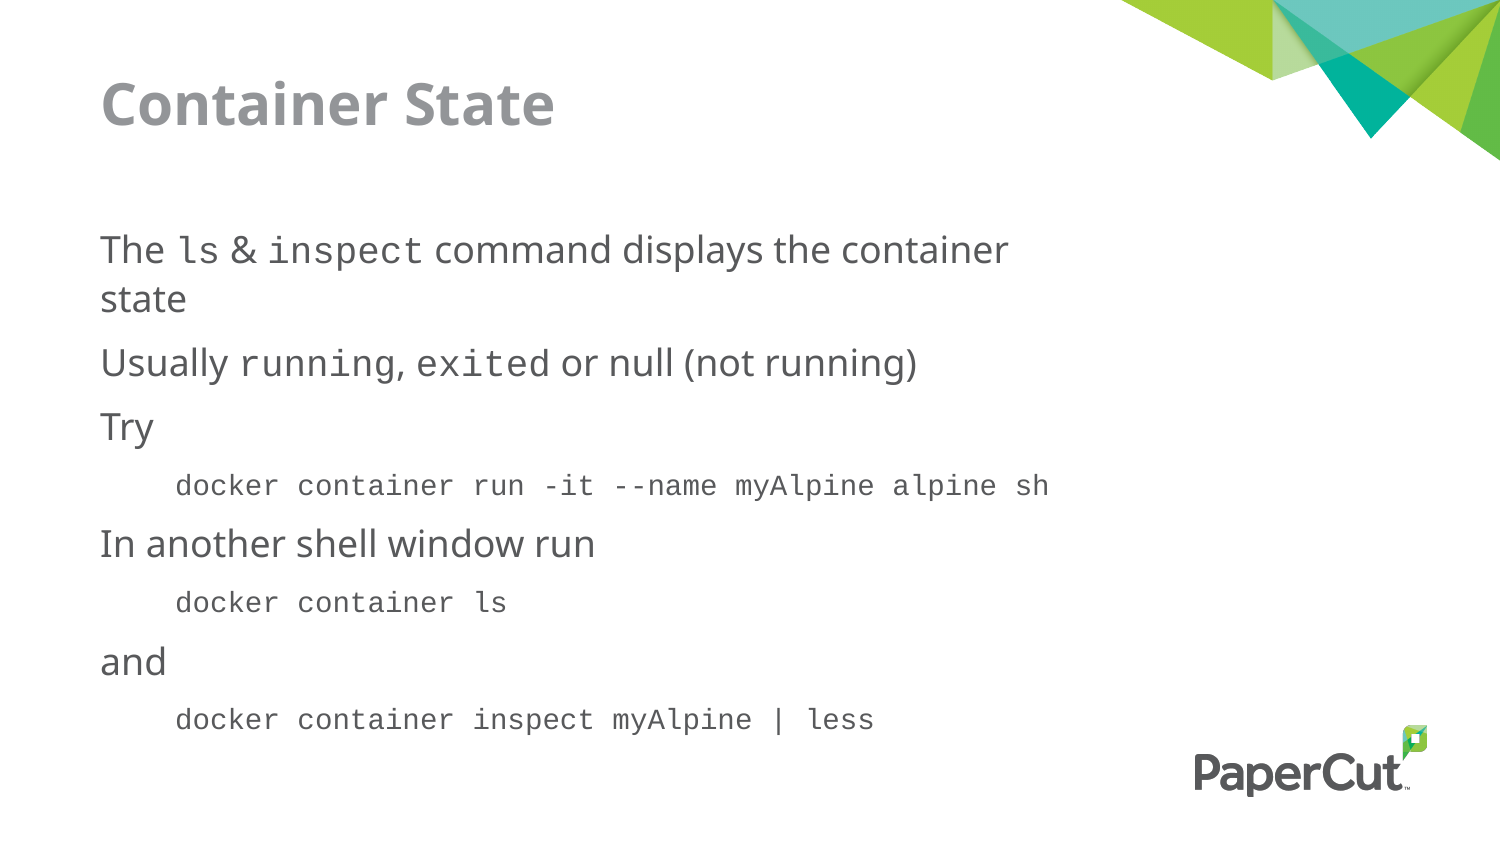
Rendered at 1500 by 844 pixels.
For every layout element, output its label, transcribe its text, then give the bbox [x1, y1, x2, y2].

list The ls & inspect command displays the container state Usually running, exited or null (not running) Try docker container run -it --name myAlpine alpine sh In another shell window run docker container ls and docker container inspect myAlpine | less [100, 221, 1094, 706]
picture [1119, 0, 1500, 162]
title Container State [100, 67, 1214, 196]
picture [1195, 725, 1427, 797]
